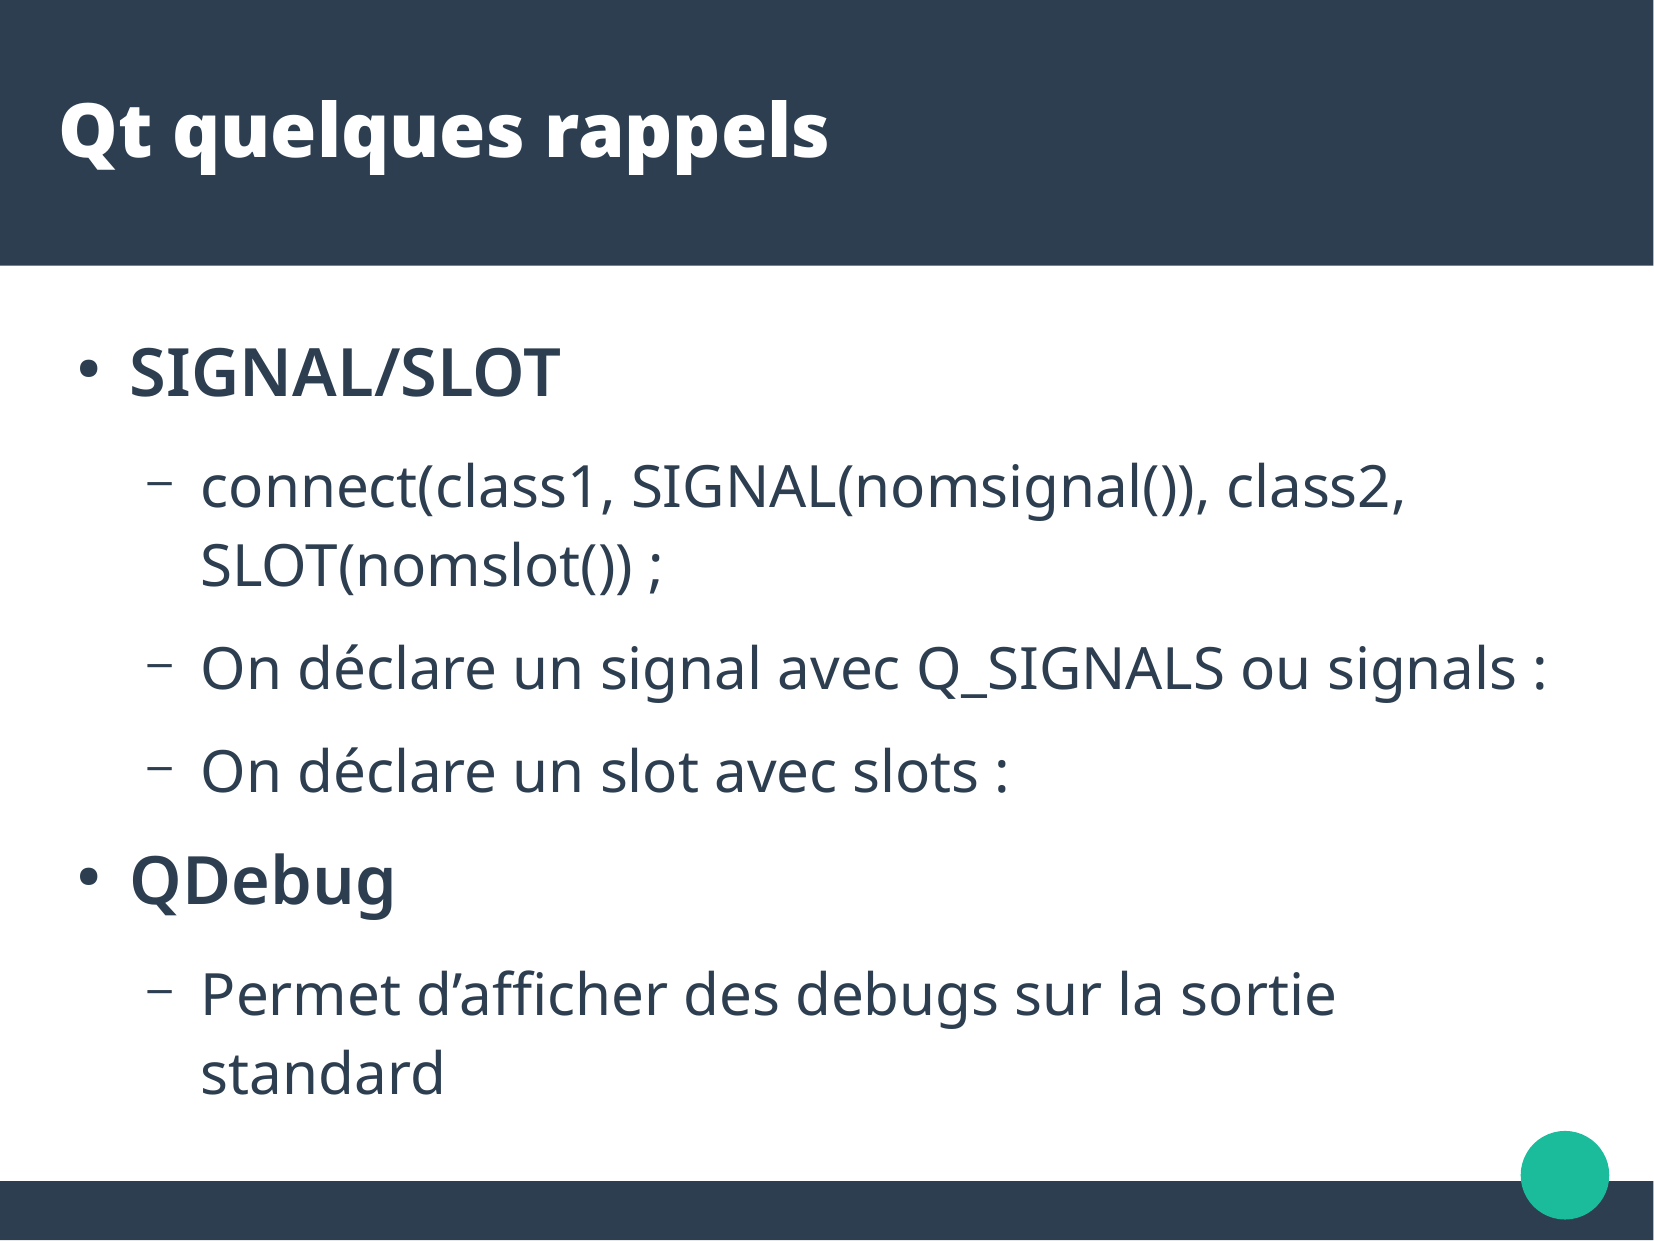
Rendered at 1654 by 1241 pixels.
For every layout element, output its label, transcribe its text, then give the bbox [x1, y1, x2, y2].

title Qt quelques rappels [59, 49, 1595, 207]
list SIGNAL/SLOT connect(class1, SIGNAL(nomsignal()), class2, SLOT(nomslot()) ; On déclare un signal avec Q_SIGNALS ou signals : On déclare un slot avec slots : QDebug Permet d’afficher des debugs sur la sortie standard [59, 324, 1595, 1152]
